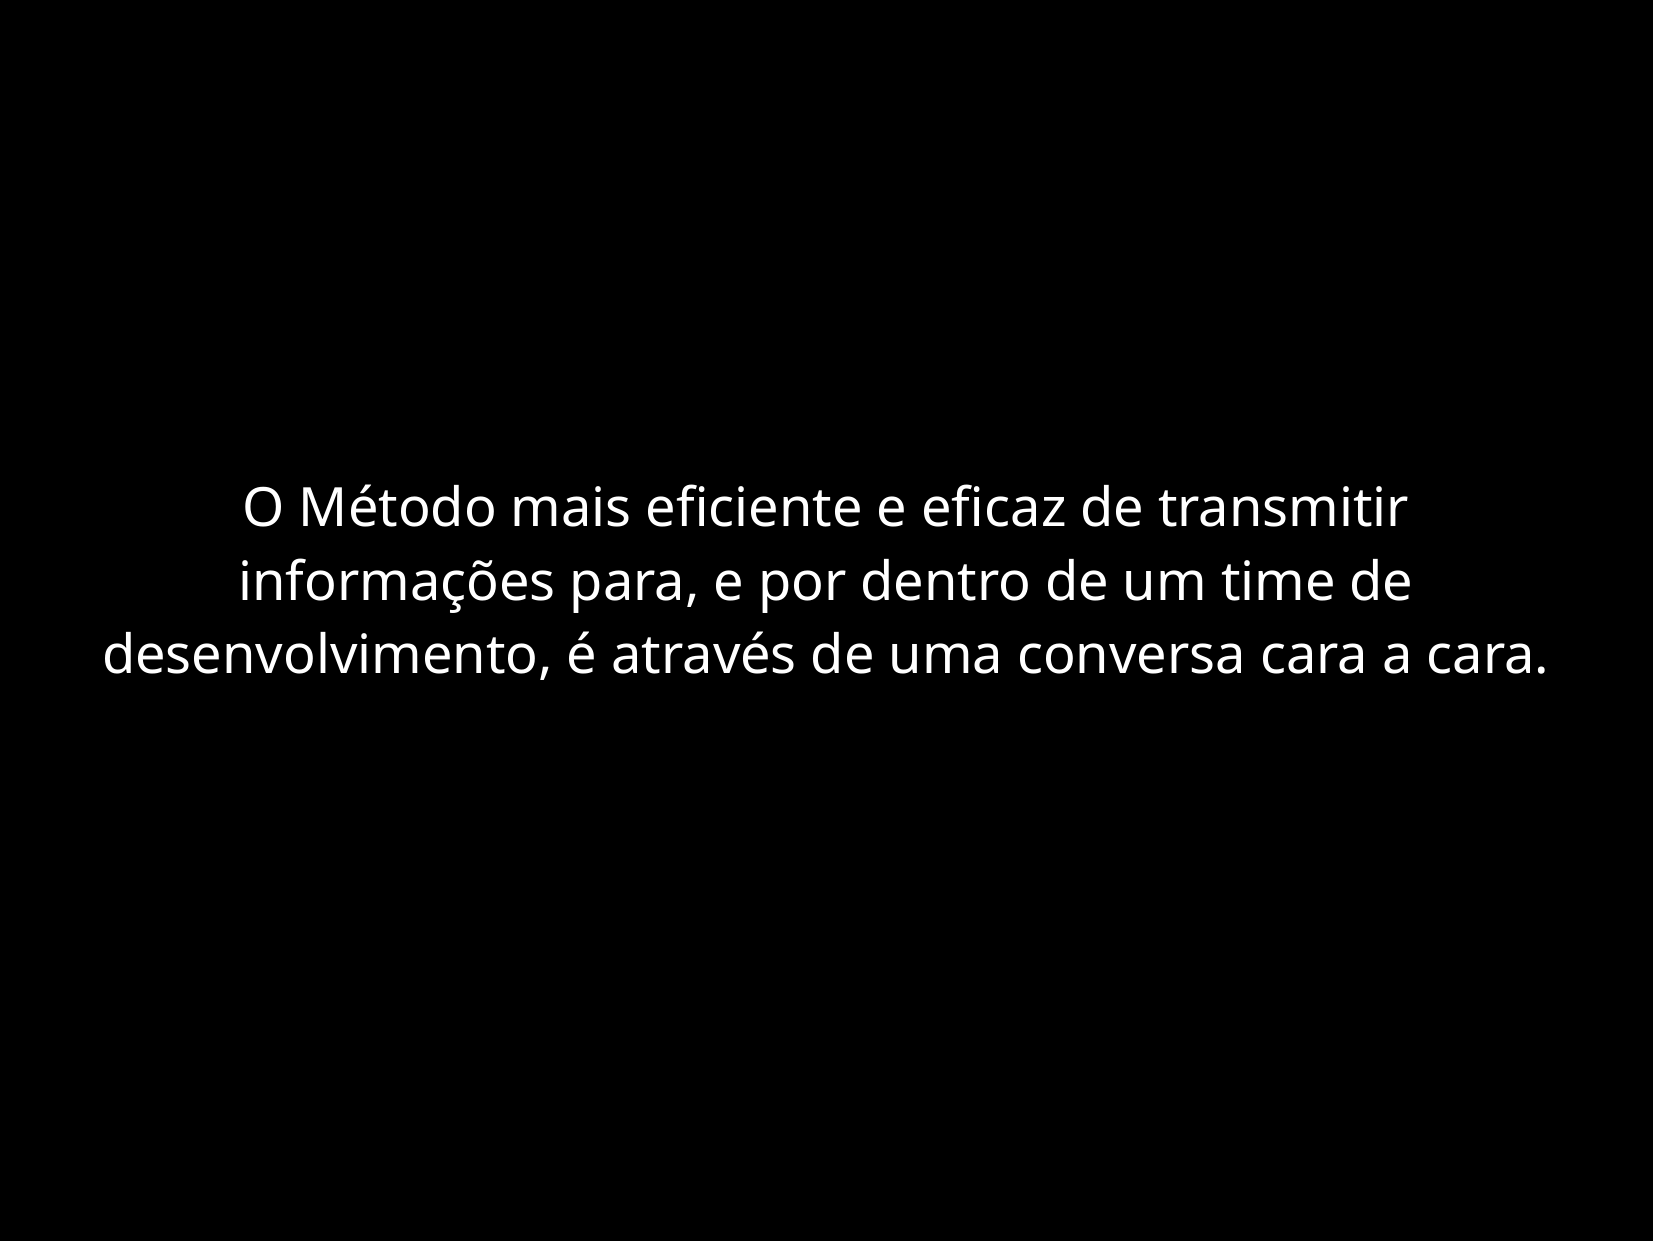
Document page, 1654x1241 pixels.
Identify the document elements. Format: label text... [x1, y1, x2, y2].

text_box O Método mais eficiente e eficaz de transmitir informações para, e por dentro de um time de desenvolvimento, é através de uma conversa cara a cara. [82, 56, 1571, 1102]
